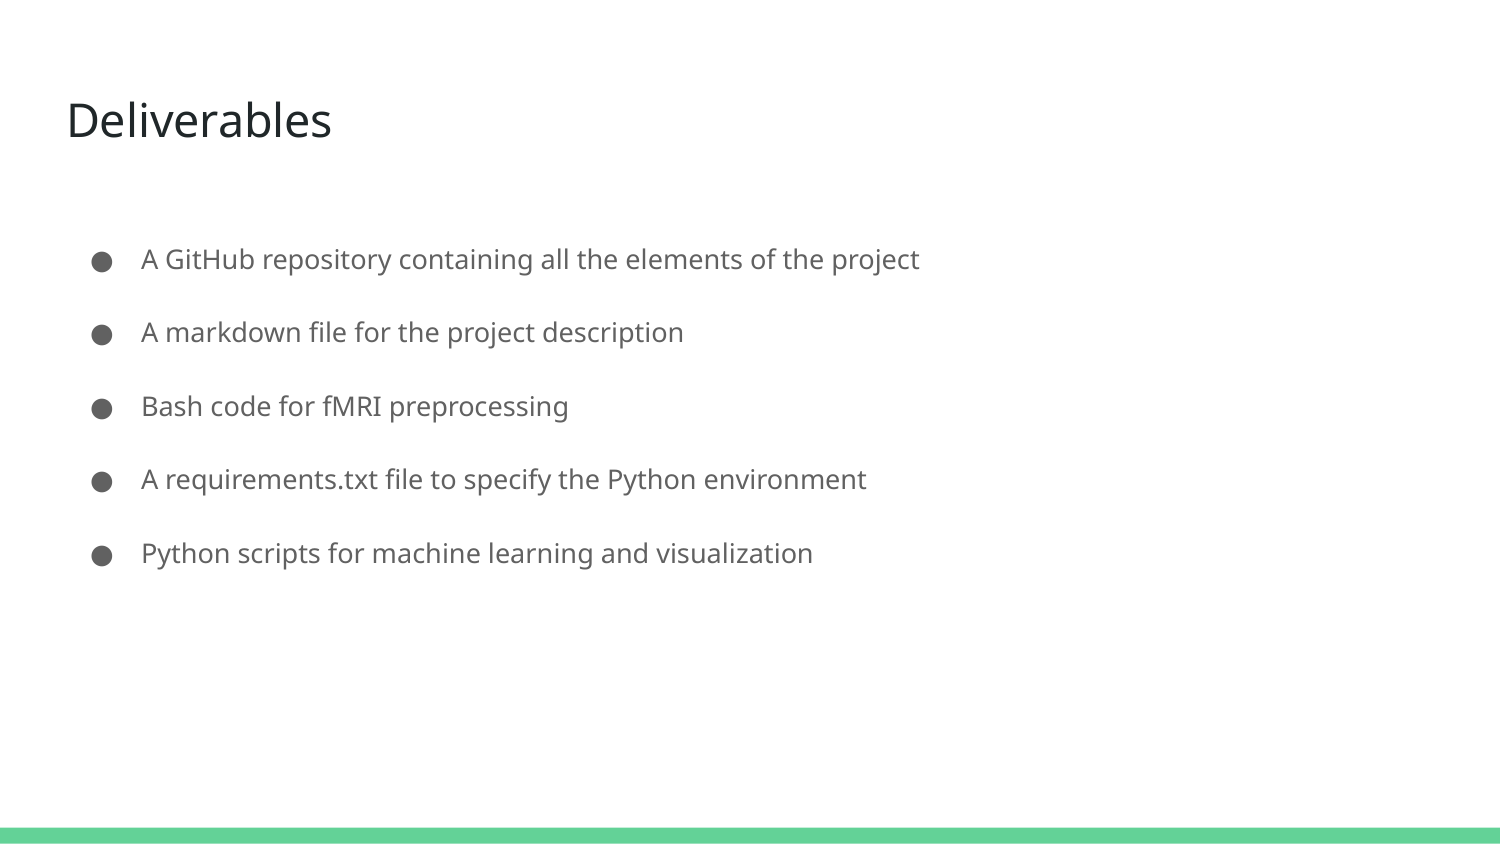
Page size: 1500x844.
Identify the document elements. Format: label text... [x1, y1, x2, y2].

title Deliverables [51, 72, 1449, 167]
list A GitHub repository containing all the elements of the project A markdown file for the project description Bash code for fMRI preprocessing A requirements.txt file to specify the Python environment Python scripts for machine learning and visualization [51, 189, 1449, 750]
